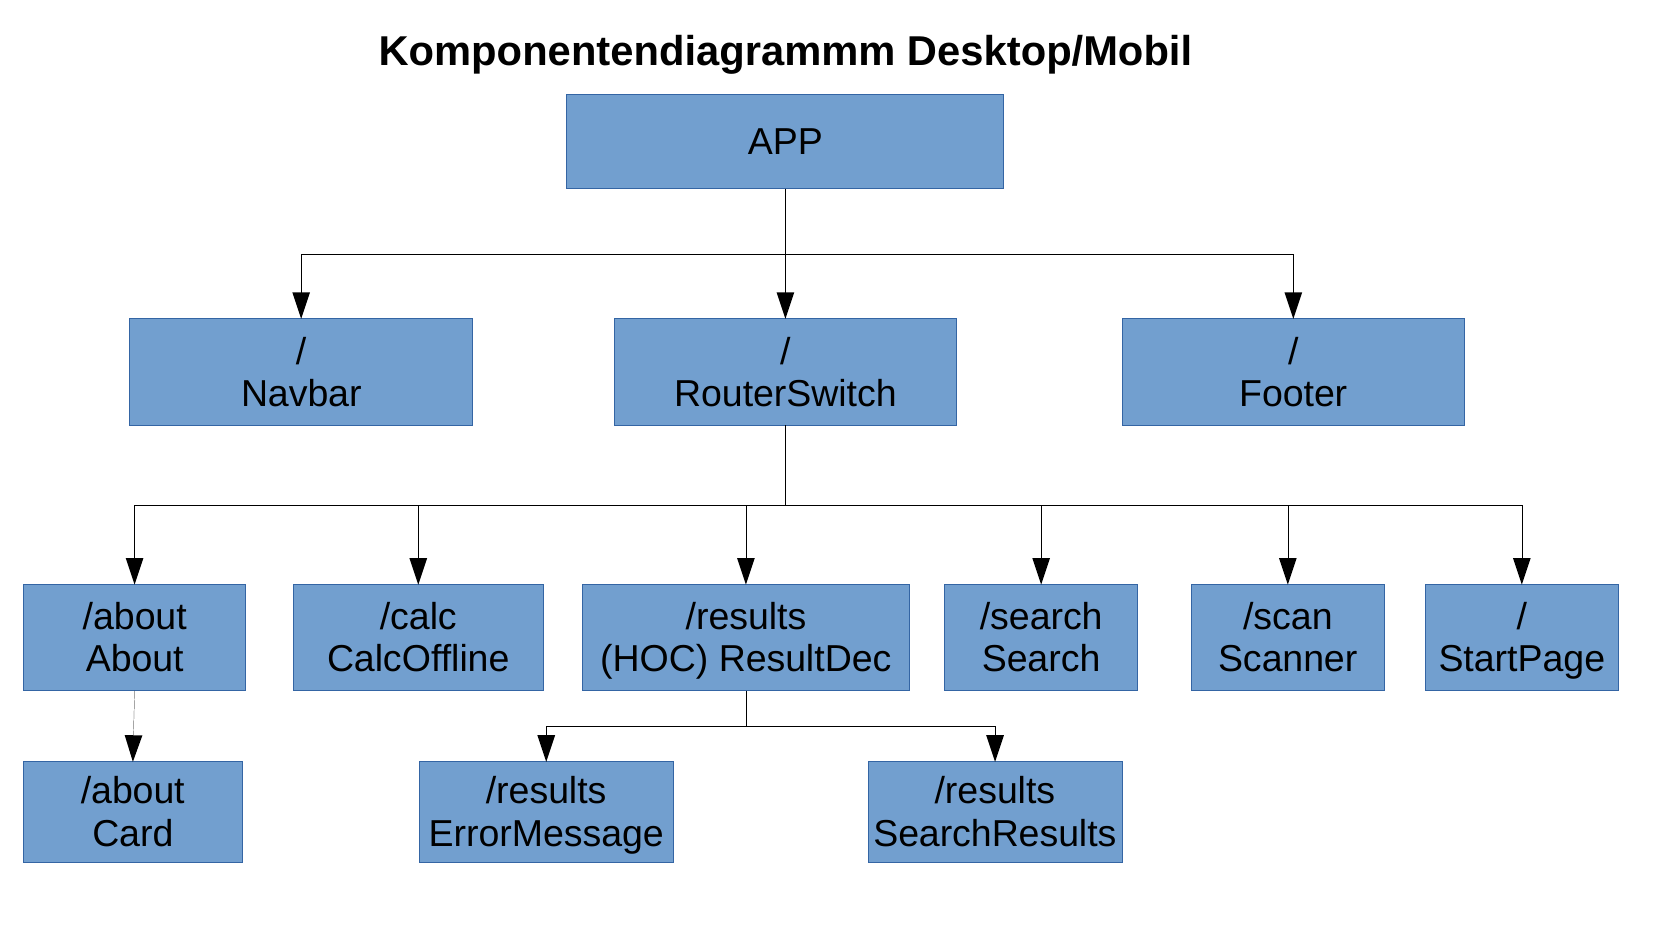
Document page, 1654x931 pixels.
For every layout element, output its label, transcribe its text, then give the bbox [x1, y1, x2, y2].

text_box /scan Scanner [1191, 584, 1385, 691]
text_box / Footer [1122, 318, 1465, 426]
text_box APP [804, 131, 816, 141]
text_box /about About [23, 584, 246, 691]
text_box /search Search [944, 584, 1138, 691]
text_box APP [755, 131, 764, 144]
text_box /calc CalcOffline [293, 584, 544, 691]
text_box / RouterSwitch [614, 318, 957, 426]
text_box / StartPage [1425, 584, 1619, 691]
text_box /results ErrorMessage [419, 761, 674, 863]
text_box Komponentendiagrammm Desktop/Mobil [336, 19, 1235, 128]
text_box APP [566, 128, 1004, 189]
text_box /results (HOC) ResultDec [582, 584, 910, 691]
text_box /about Card [23, 761, 243, 863]
text_box APP [779, 131, 791, 141]
text_box /results SearchResults [868, 761, 1123, 863]
text_box / Navbar [129, 318, 473, 426]
